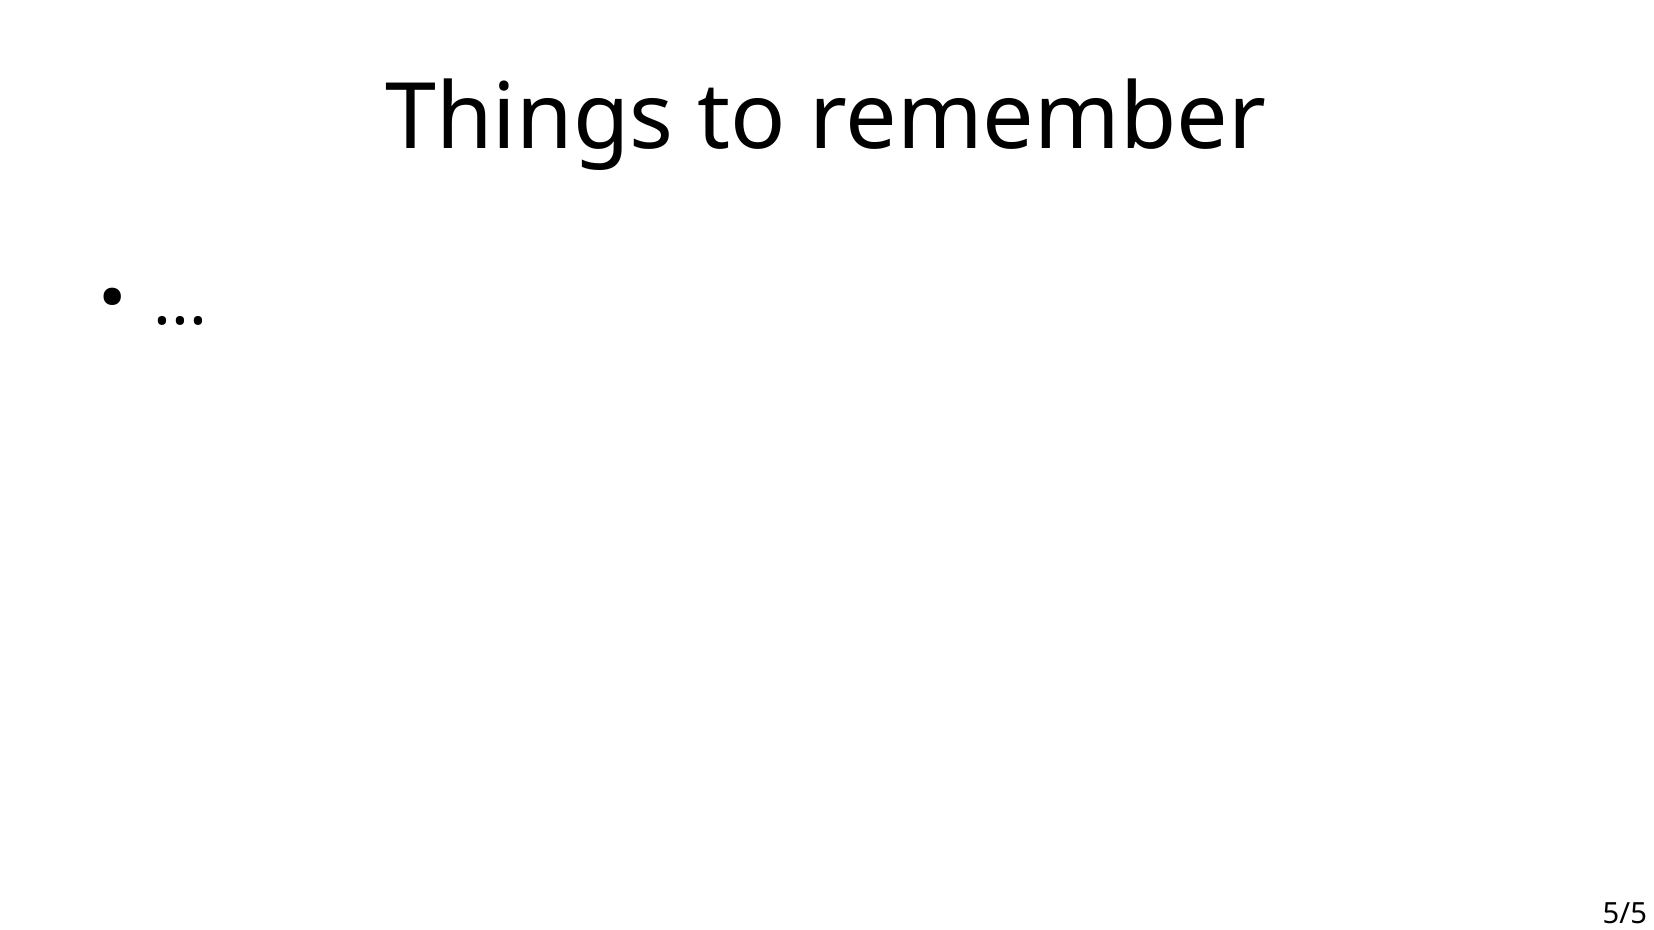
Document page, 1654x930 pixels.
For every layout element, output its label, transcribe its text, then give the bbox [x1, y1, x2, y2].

list ... [82, 252, 1571, 793]
title Things to remember [82, 1, 1571, 225]
